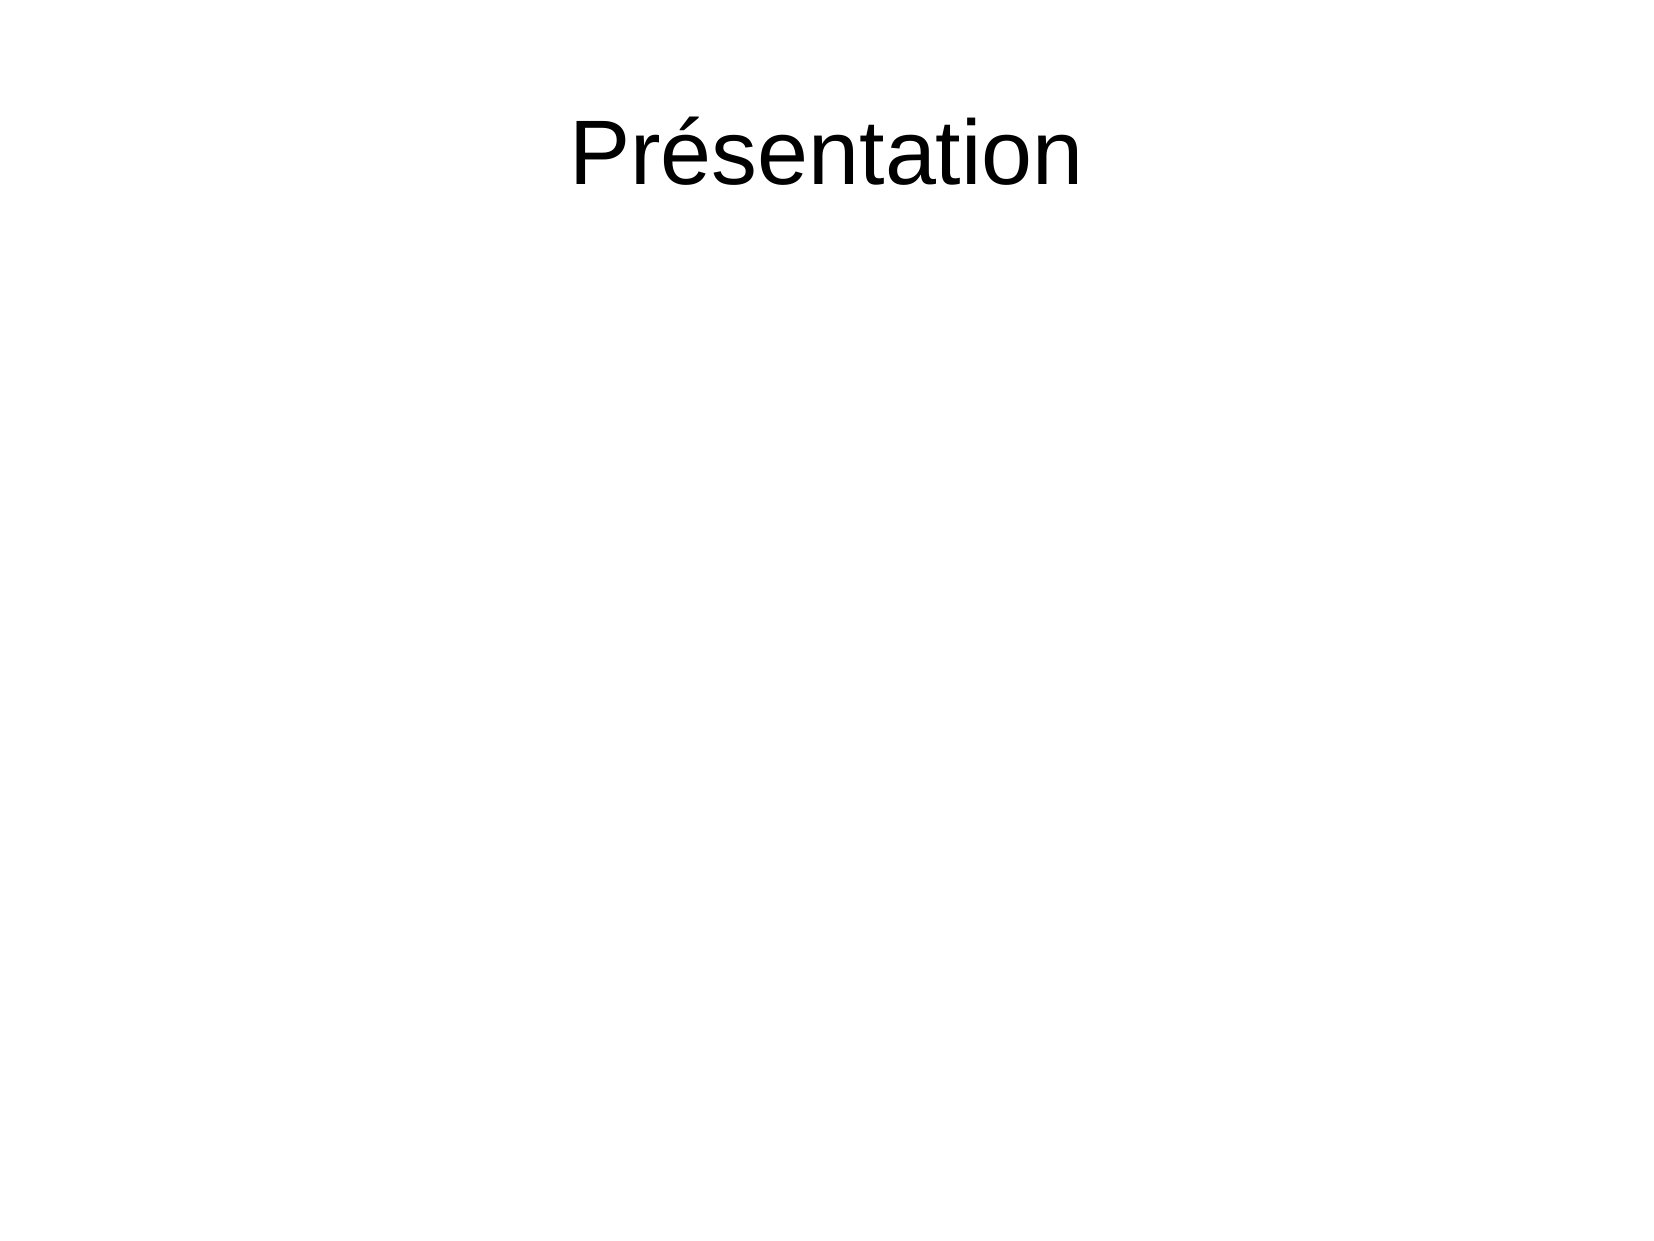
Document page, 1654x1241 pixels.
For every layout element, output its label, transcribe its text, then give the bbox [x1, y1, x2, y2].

title Présentation [82, 49, 1571, 257]
